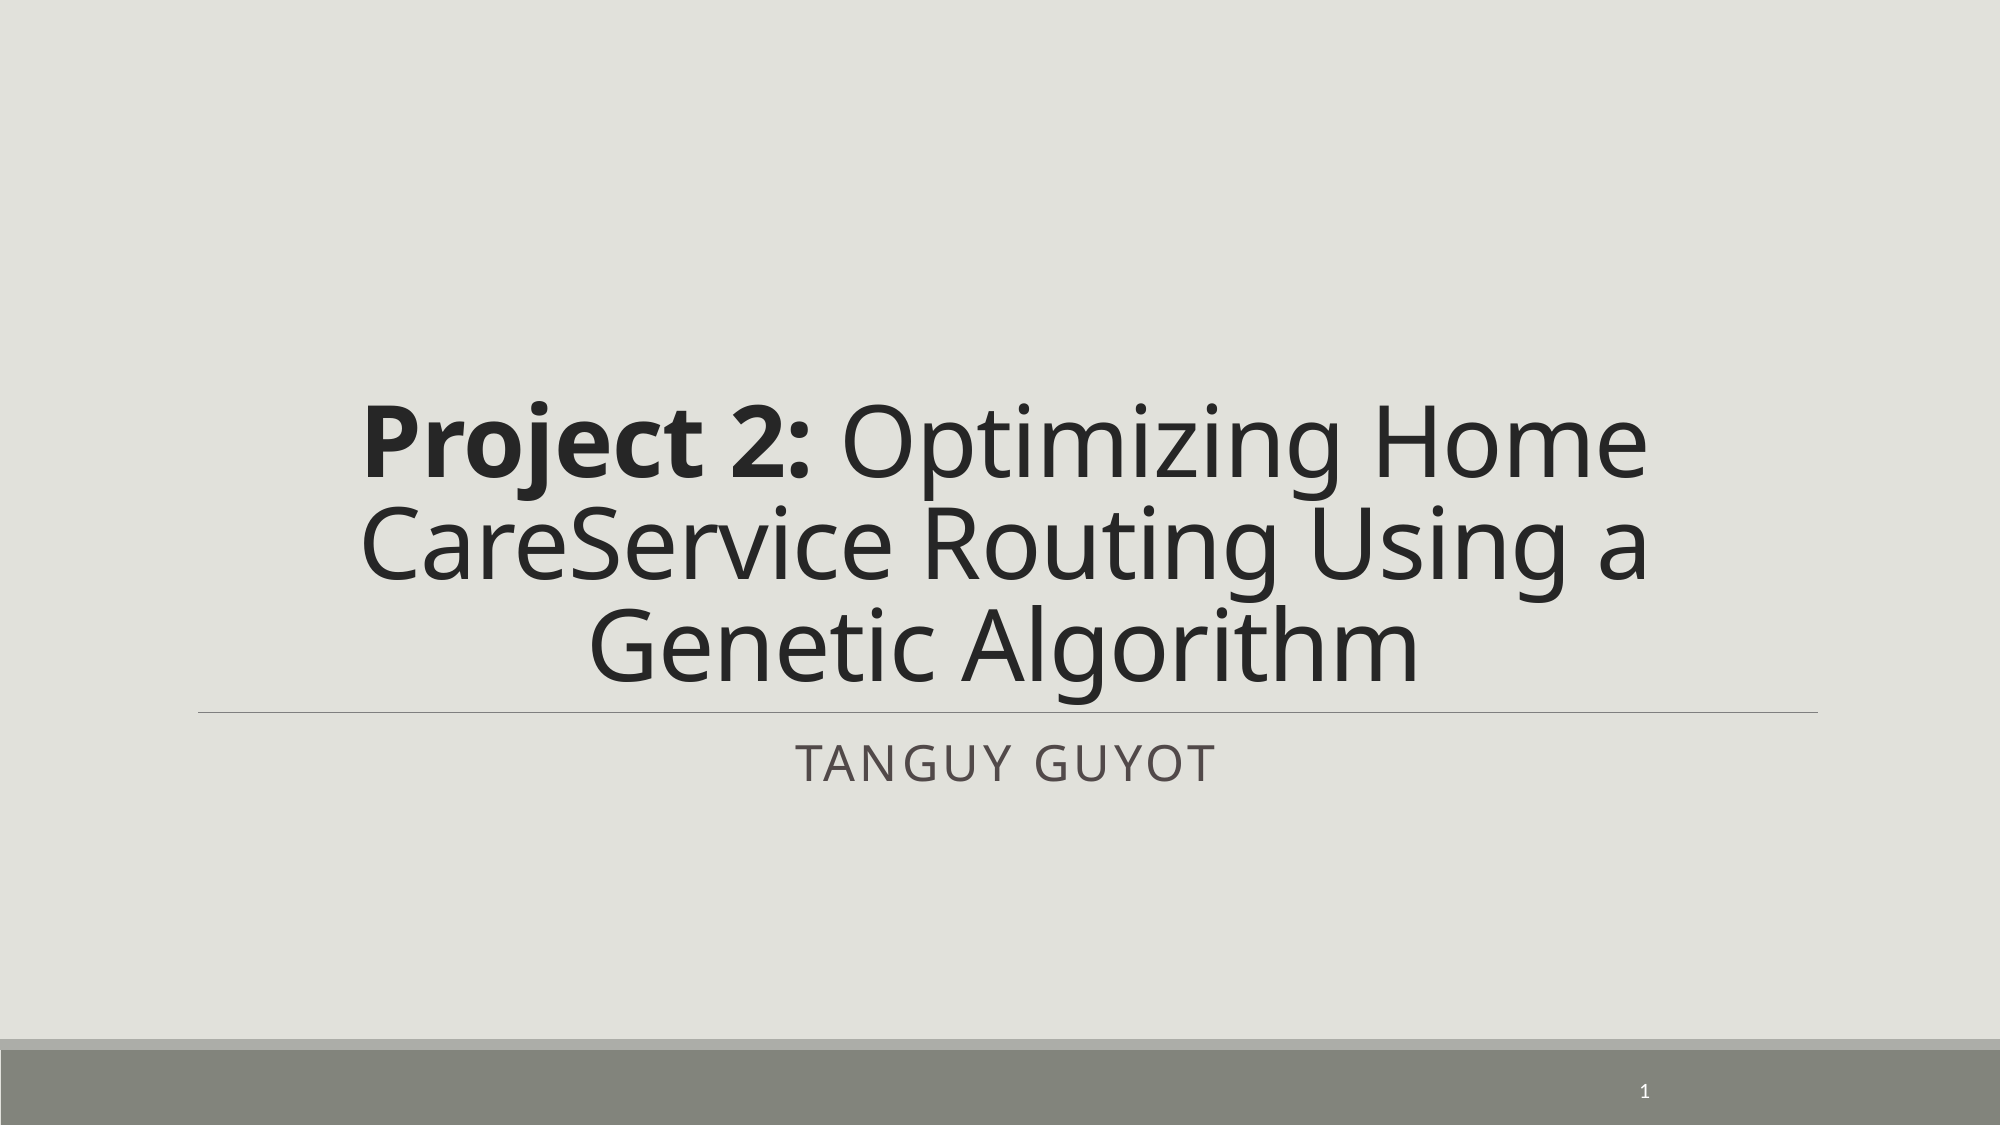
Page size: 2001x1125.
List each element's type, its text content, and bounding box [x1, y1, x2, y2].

text_box [1624, 1059, 1840, 1120]
subtitle Tanguy guyot [180, 730, 1831, 919]
title Project 2: Optimizing Home CareService Routing Using a Genetic Algorithm [180, 124, 1831, 710]
